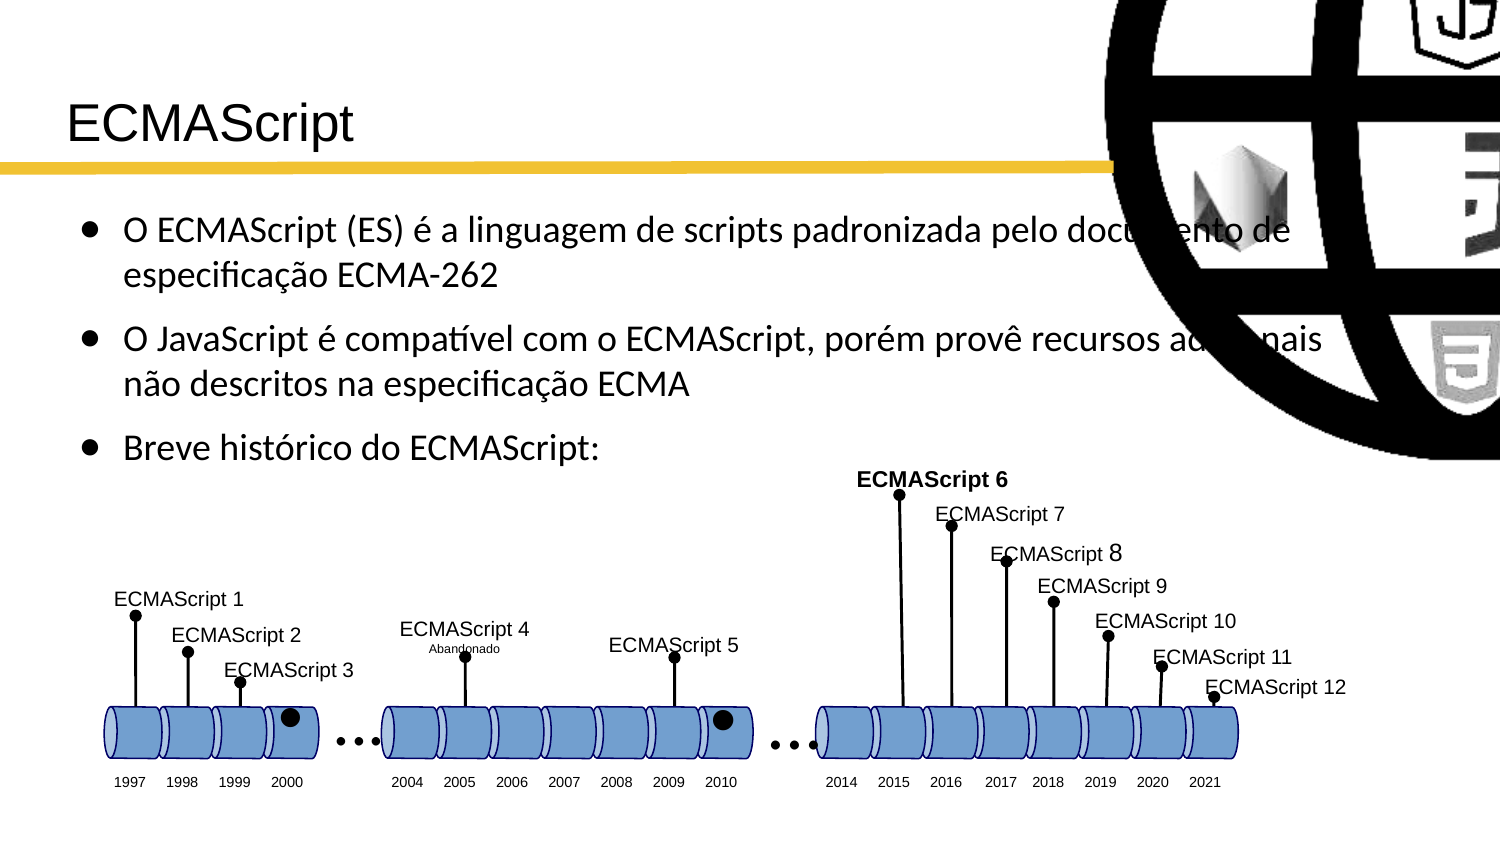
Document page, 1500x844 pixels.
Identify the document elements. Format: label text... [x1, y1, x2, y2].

text_box 2014 [810, 765, 863, 799]
text_box 2004 [376, 765, 428, 799]
text_box ECMAScript 9 [1022, 564, 1189, 602]
title ECMAScript [51, 72, 1449, 167]
text_box ... [695, 667, 842, 758]
text_box [441, 706, 492, 759]
text_box [545, 706, 597, 759]
text_box 2021 [1174, 765, 1242, 799]
text_box 2020 [1122, 765, 1174, 799]
text_box 2019 [1085, 765, 1122, 799]
text_box ECMAScript 10 [1080, 600, 1258, 638]
text_box [1030, 706, 1082, 759]
text_box [597, 706, 649, 759]
text_box 1997 [99, 765, 151, 799]
text_box [163, 706, 215, 759]
text_box 2005 [428, 765, 481, 799]
list O ECMAScript (ES) é a linguagem de scripts padronizada pelo documento de especificação ECMA-262 O JavaScript é compatível com o ECMAScript, porém provê recursos adicionais não descritos na especificação ECMA Breve histórico do ECMAScript: [51, 189, 1372, 486]
text_box 1999 [203, 765, 256, 799]
text_box [216, 706, 261, 759]
text_box [822, 706, 874, 759]
text_box [1135, 706, 1187, 759]
text_box ECMAScript 3 [209, 649, 375, 687]
text_box [875, 706, 926, 759]
picture [1078, 0, 1500, 532]
text_box ECMAScript 1 [99, 578, 265, 615]
text_box ECMAScript 8 [975, 528, 1141, 566]
text_box 1998 [151, 765, 203, 799]
text_box 2017 [970, 765, 1017, 799]
text_box [388, 706, 440, 759]
text_box ECMAScript 7 [920, 493, 1086, 531]
text_box [650, 706, 696, 759]
text_box ECMAScript 6 [841, 457, 1029, 495]
text_box 2010 [690, 765, 758, 799]
text_box 2008 [585, 765, 638, 799]
text_box 2015 [863, 765, 915, 799]
text_box 2018 [1017, 765, 1085, 799]
text_box ECMAScript 5 [590, 624, 757, 662]
text_box [111, 706, 162, 759]
text_box 2009 [638, 765, 690, 799]
text_box 2007 [533, 765, 585, 799]
text_box ... [261, 667, 408, 758]
text_box [927, 706, 978, 759]
text_box [978, 706, 1030, 759]
text_box [1083, 706, 1134, 759]
text_box ECMAScript 2 [156, 614, 323, 652]
text_box [1187, 706, 1239, 759]
text_box ECMAScript 11 [1137, 635, 1314, 673]
text_box ECMAScript 4 Abandonado [381, 608, 548, 662]
text_box [493, 706, 544, 759]
text_box ECMAScript 12 [1189, 666, 1368, 704]
text_box 2006 [481, 765, 533, 799]
text_box 2016 [915, 765, 970, 799]
text_box 2000 [256, 765, 324, 799]
